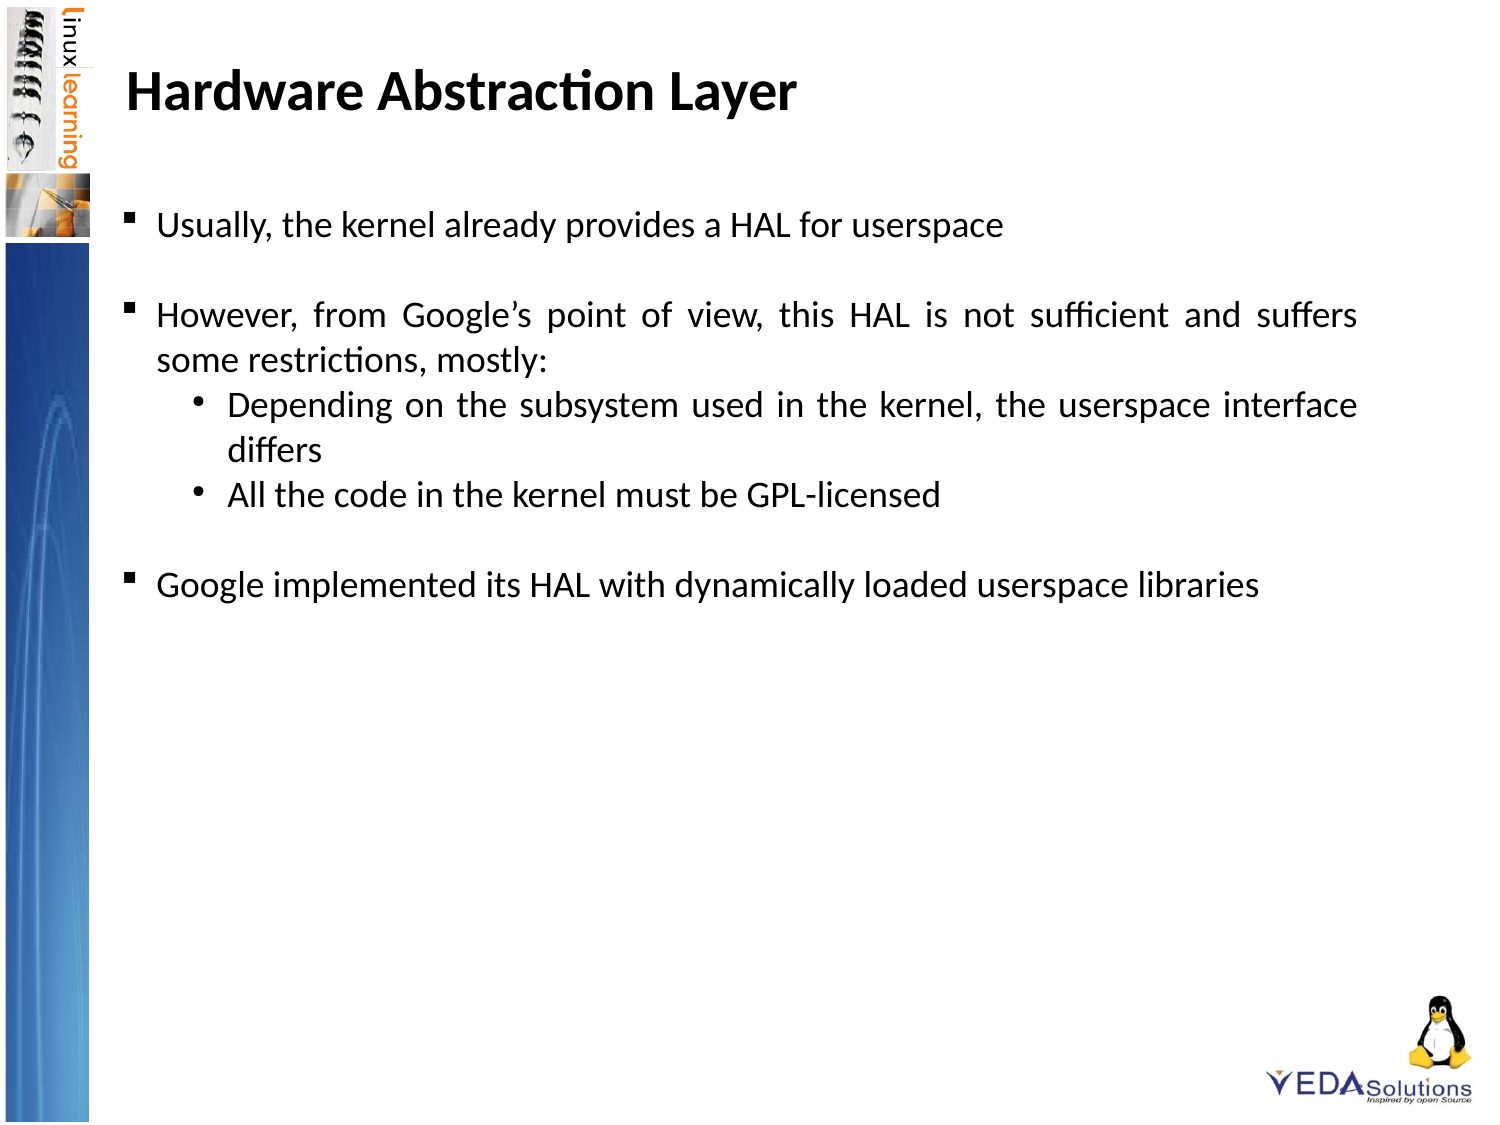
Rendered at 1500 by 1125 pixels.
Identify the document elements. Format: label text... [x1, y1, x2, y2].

picture [5, 243, 89, 1122]
picture [5, 0, 97, 237]
picture [1245, 977, 1500, 1125]
text_box Usually, the kernel already provides a HAL for userspace However, from Google’s point of view, this HAL is not sufficient and suffers some restrictions, mostly: Depending on the subsystem used in the kernel, the userspace interface differs All the code in the kernel must be GPL-licensed Google implemented its HAL with dynamically loaded userspace libraries [106, 143, 1375, 952]
text_box Hardware Abstraction Layer [112, 45, 1425, 197]
